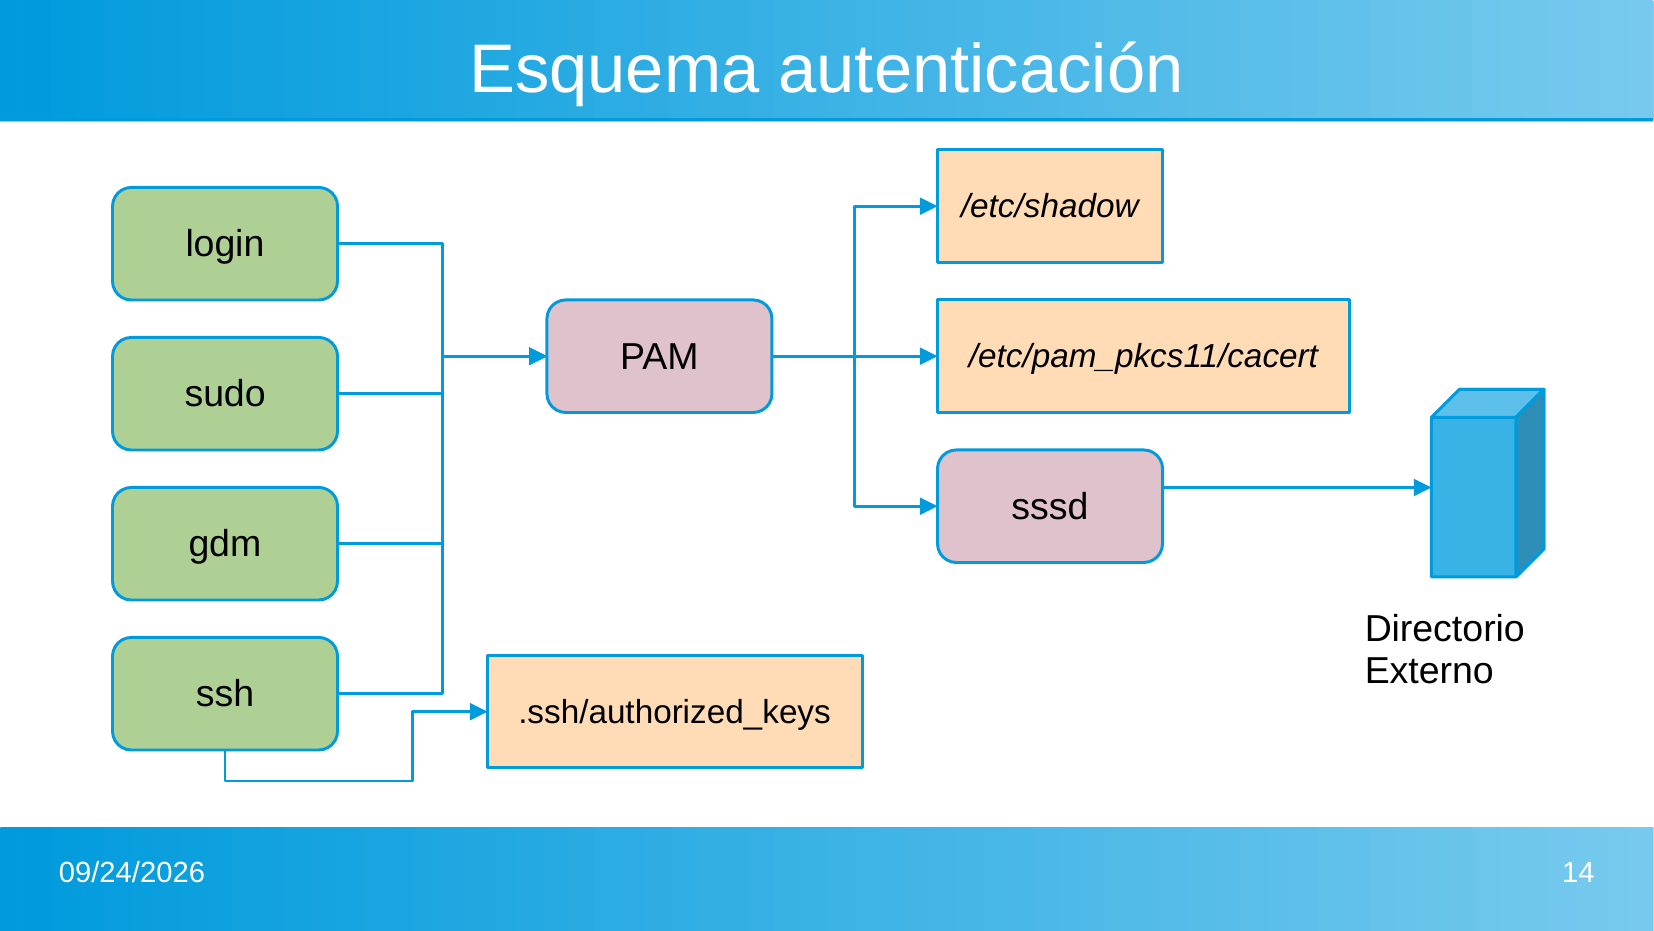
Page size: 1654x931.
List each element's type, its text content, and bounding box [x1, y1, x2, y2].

text_box /etc/pam_pkcs11/cacert [937, 299, 1350, 413]
text_box sssd [937, 449, 1163, 563]
text_box sudo [112, 337, 338, 451]
text_box /etc/shadow [937, 149, 1163, 263]
text_box gdm [112, 487, 338, 601]
text_box Directorio Externo [1350, 600, 1613, 699]
text_box login [112, 187, 338, 301]
text_box PAM [546, 299, 772, 413]
title Esquema autenticación [59, 29, 1595, 108]
text_box [1431, 389, 1544, 577]
text_box .ssh/authorized_keys [487, 655, 863, 768]
text_box ssh [112, 637, 338, 751]
